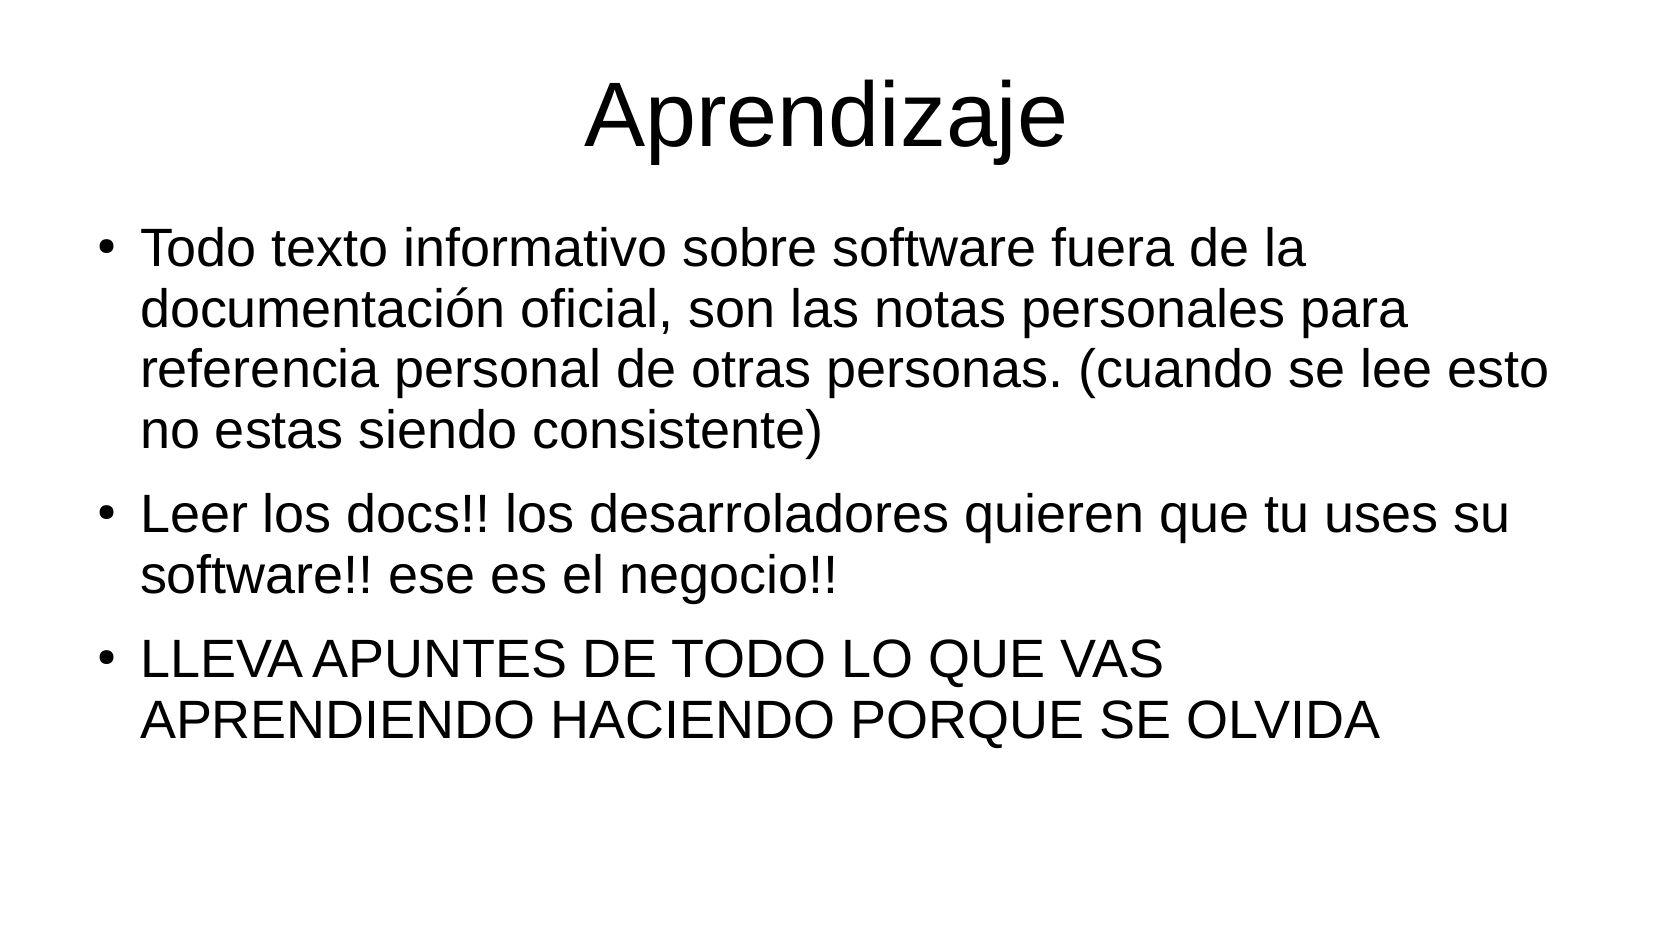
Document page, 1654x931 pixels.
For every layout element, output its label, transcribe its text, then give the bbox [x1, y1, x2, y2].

title Aprendizaje [82, 37, 1571, 193]
list Todo texto informativo sobre software fuera de la documentación oficial, son las notas personales para referencia personal de otras personas. (cuando se lee esto no estas siendo consistente) Leer los docs!! los desarroladores quieren que tu uses su software!! ese es el negocio!! LLEVA APUNTES DE TODO LO QUE VAS APRENDIENDO HACIENDO PORQUE SE OLVIDA [82, 217, 1571, 758]
